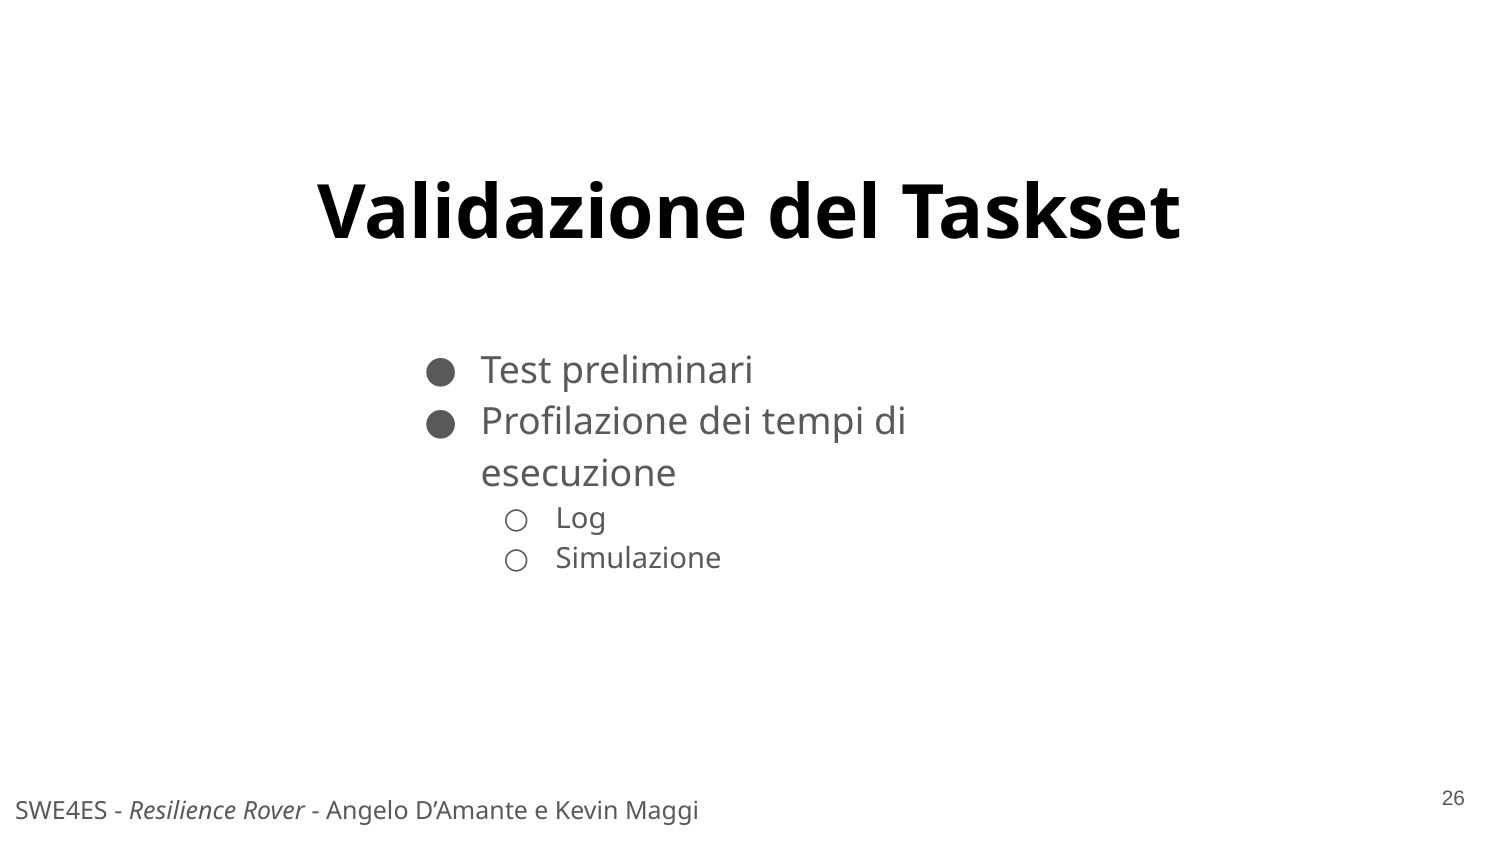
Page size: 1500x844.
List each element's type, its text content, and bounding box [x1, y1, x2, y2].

title Validazione del Taskset [51, 139, 1449, 278]
slide_number <number> [1389, 764, 1480, 830]
list Test preliminari Profilazione dei tempi di esecuzione Log Simulazione [390, 323, 1110, 721]
